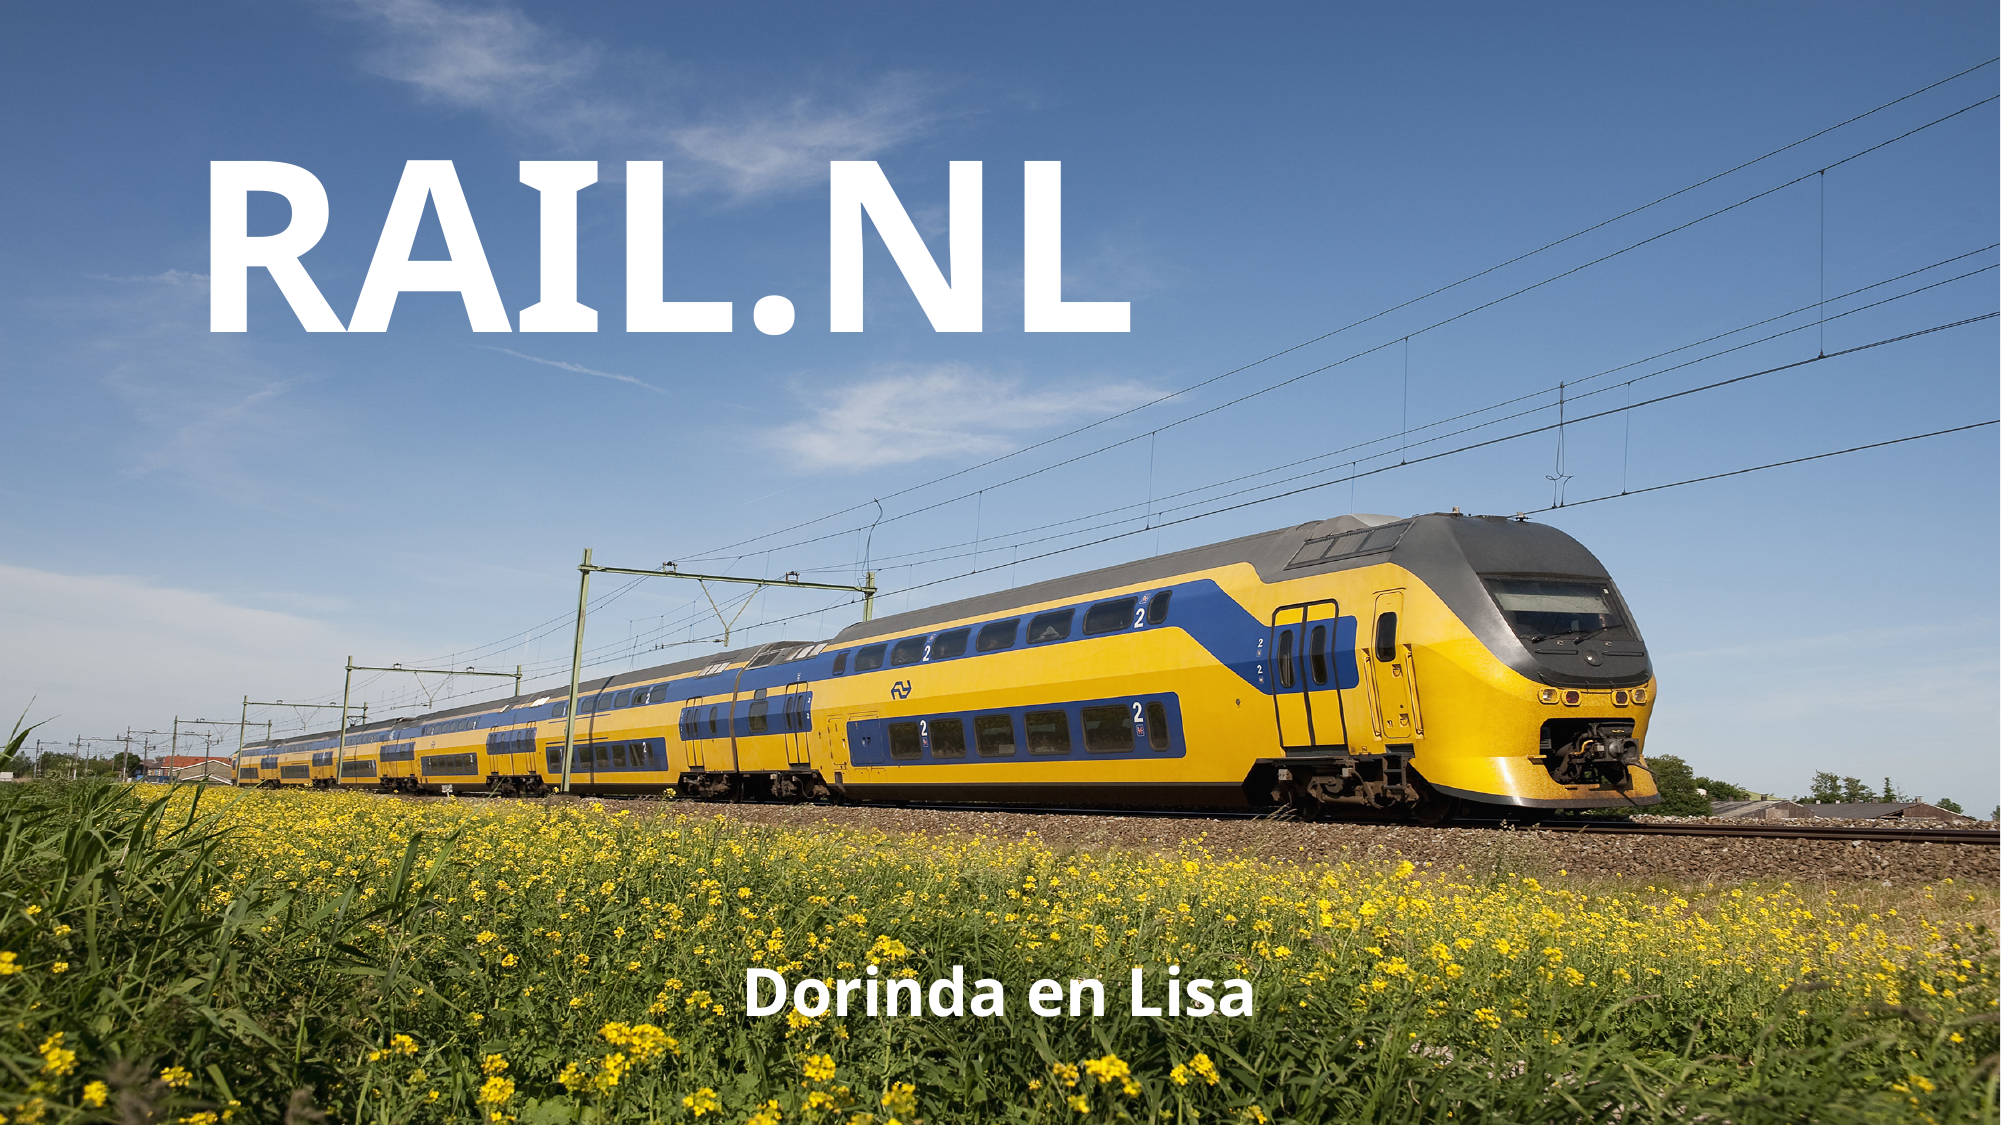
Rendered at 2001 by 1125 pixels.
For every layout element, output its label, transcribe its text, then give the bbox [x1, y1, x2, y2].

title RAIL.NL [0, 0, 1415, 392]
subtitle Dorinda en Lisa [249, 860, 1750, 1125]
